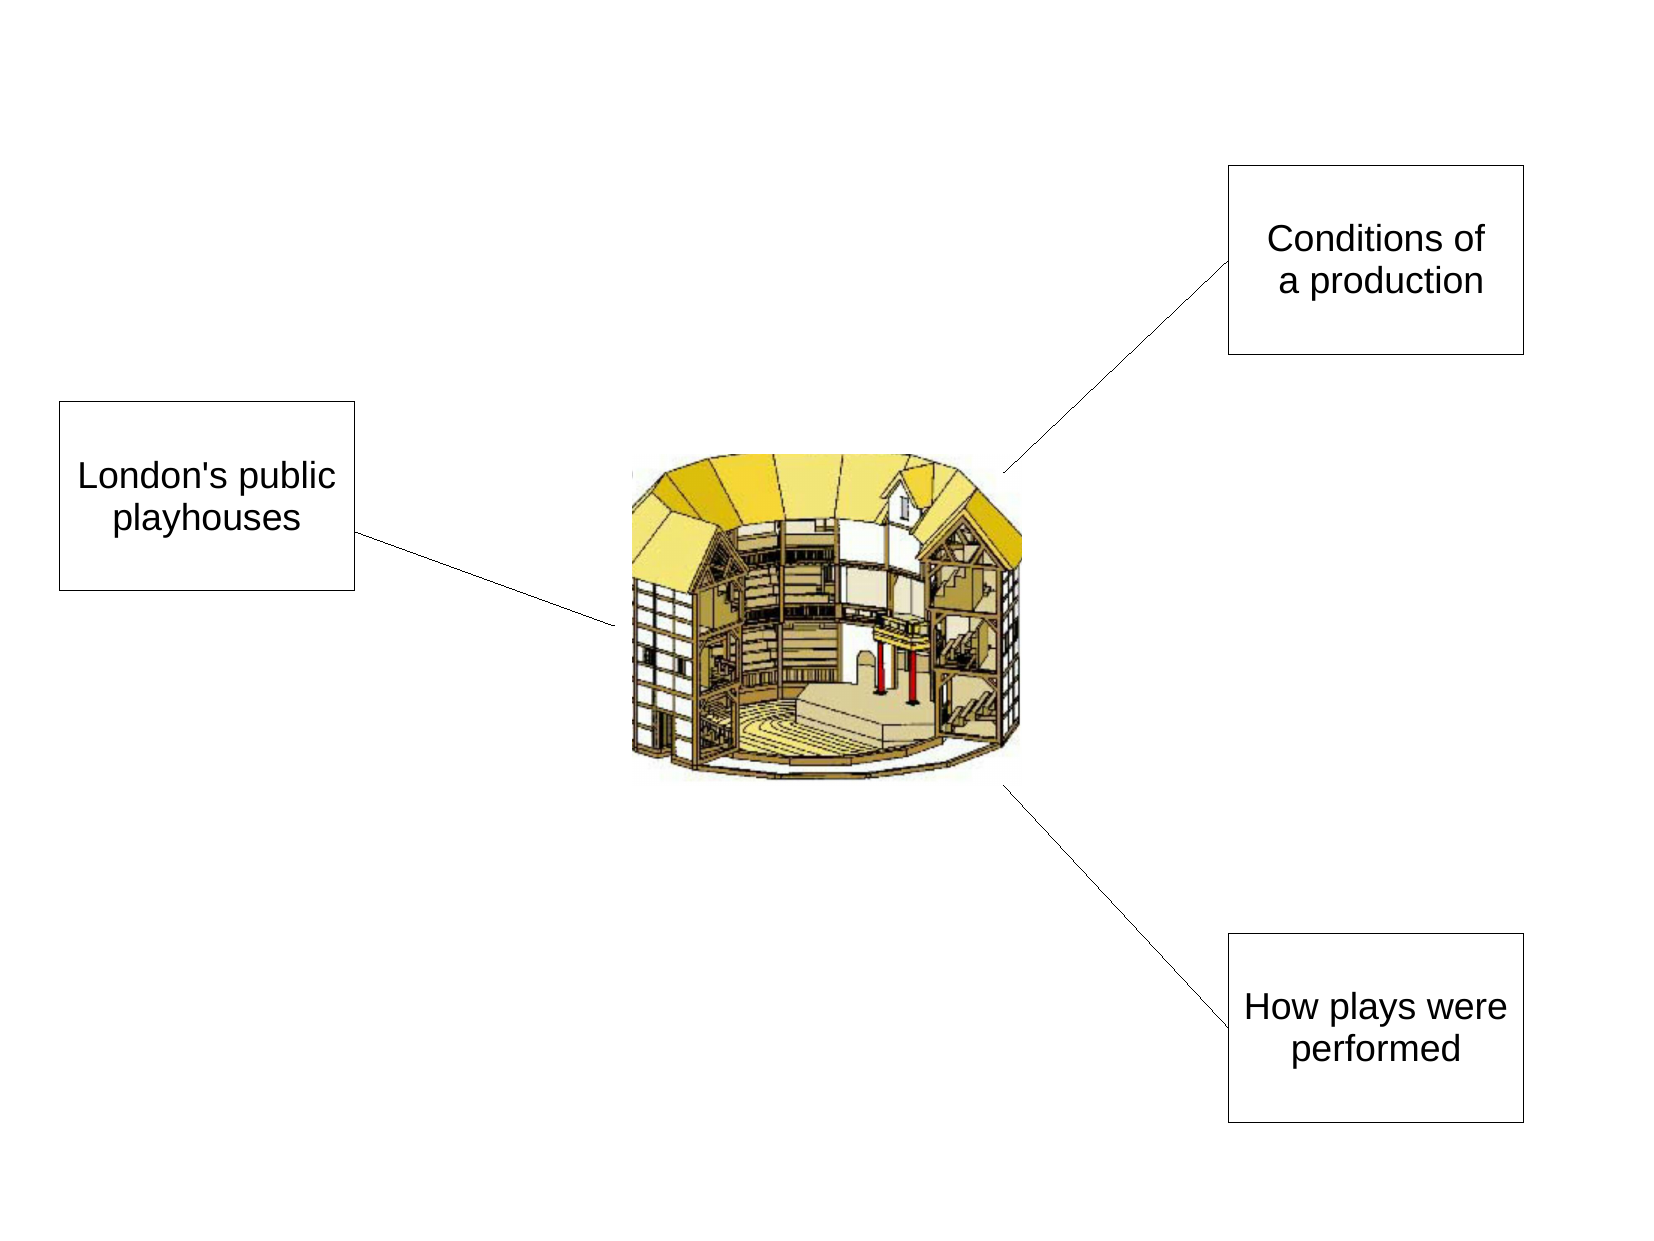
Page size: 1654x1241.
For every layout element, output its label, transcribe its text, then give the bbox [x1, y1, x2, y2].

text_box Conditions of a production [1228, 165, 1524, 355]
text_box London's public playhouses [59, 401, 355, 591]
picture [632, 454, 1022, 786]
text_box How plays were performed [1228, 933, 1524, 1123]
